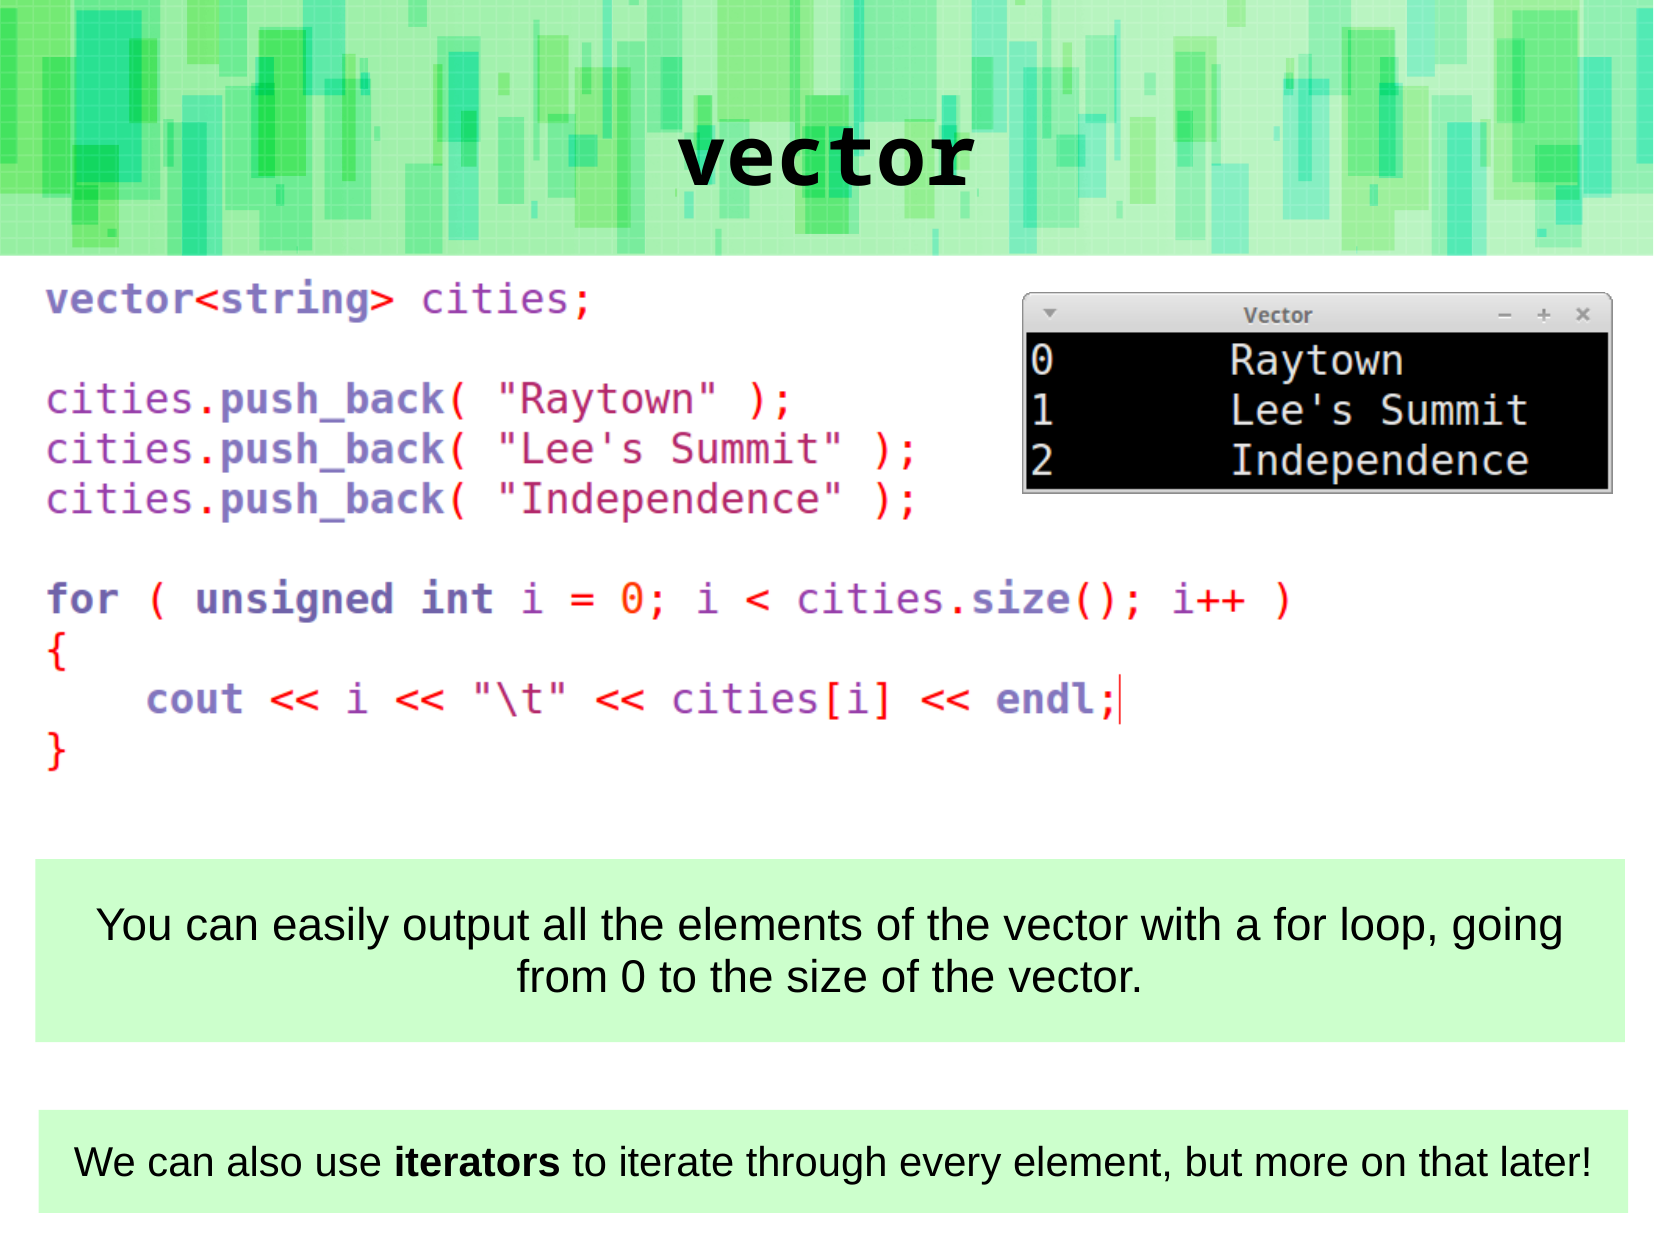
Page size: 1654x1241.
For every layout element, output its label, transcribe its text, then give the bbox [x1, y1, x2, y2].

text_box We can also use iterators to iterate through every element, but more on that later! [38, 1109, 1629, 1213]
text_box You can easily output all the elements of the vector with a for loop, going from 0 to the size of the vector. [35, 859, 1625, 1043]
title vector [82, 49, 1571, 257]
picture [0, 0, 1654, 1241]
